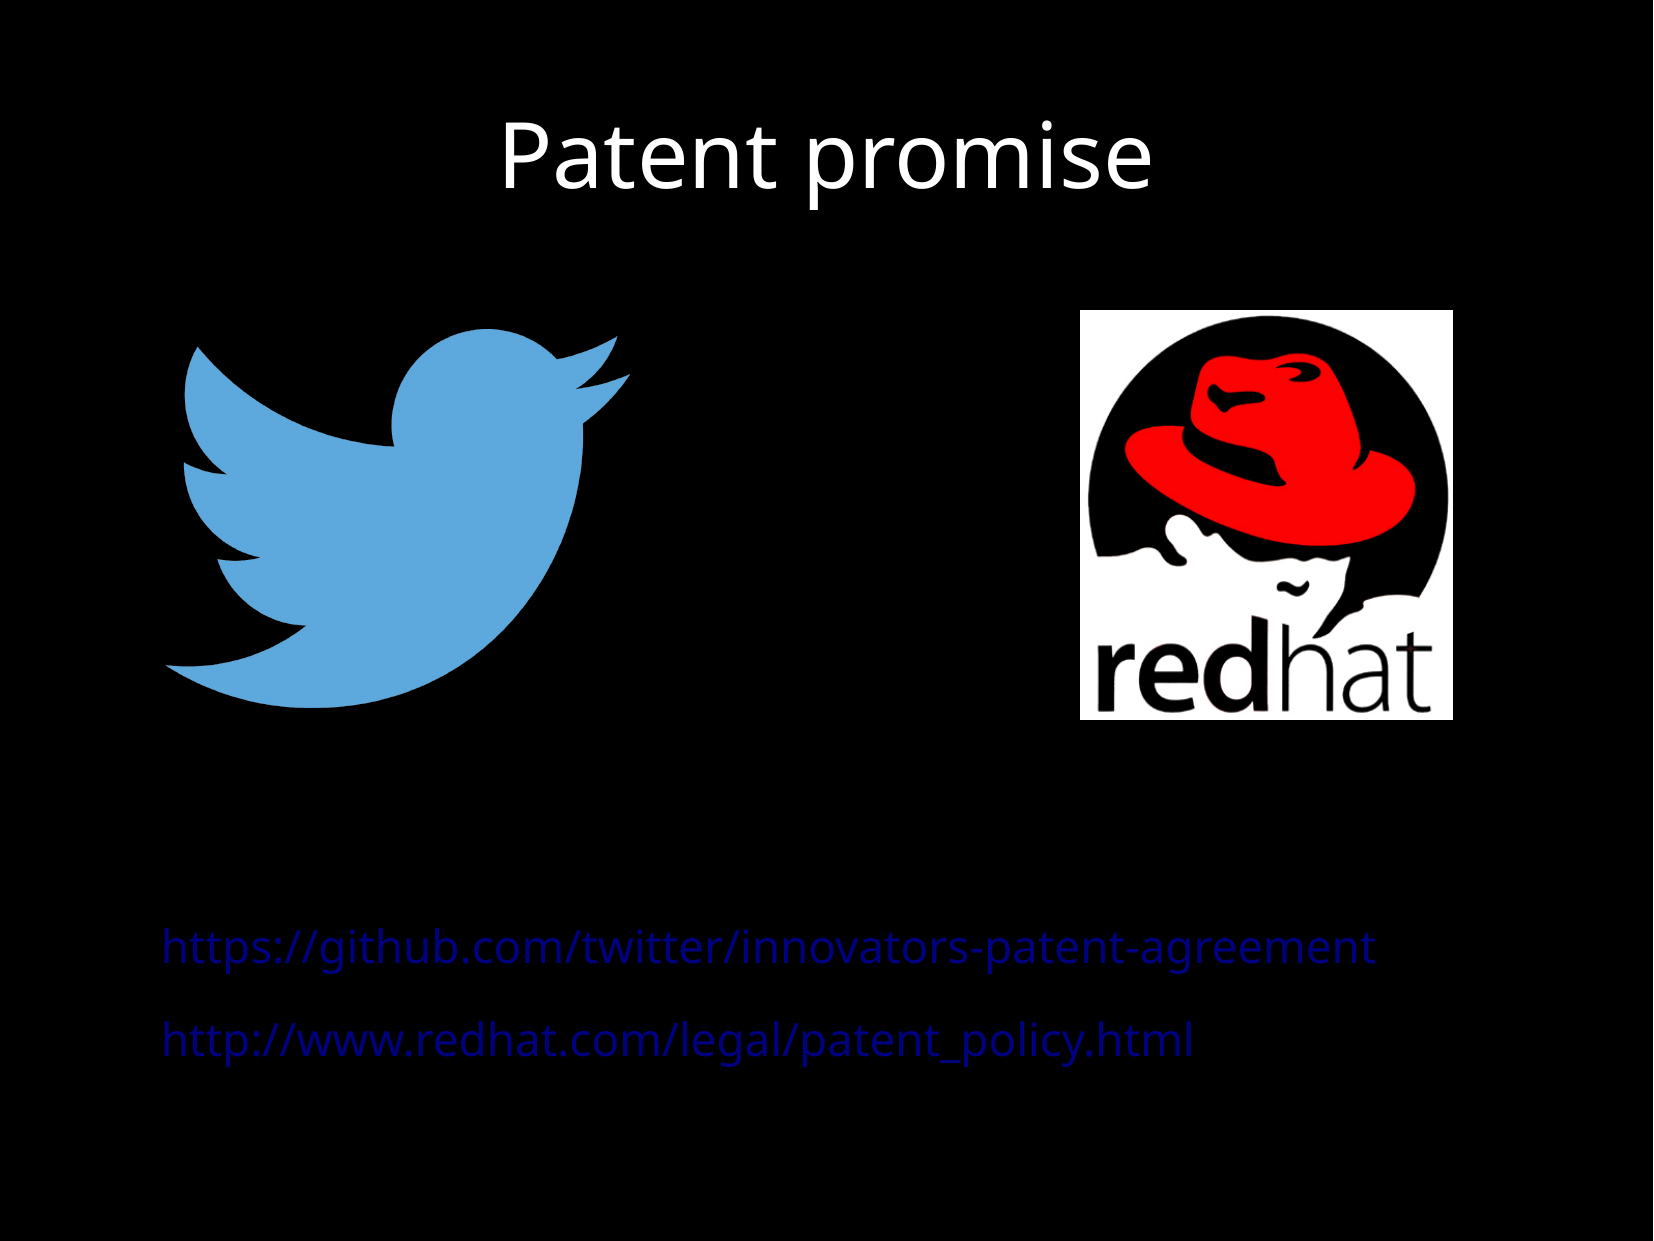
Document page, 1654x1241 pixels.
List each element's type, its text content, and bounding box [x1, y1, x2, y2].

list https://github.com/twitter/innovators-patent-agreement http://www.redhat.com/legal/patent_policy.html [90, 915, 1578, 1241]
title Patent promise [82, 49, 1571, 257]
picture [1080, 310, 1453, 721]
picture [165, 329, 630, 708]
